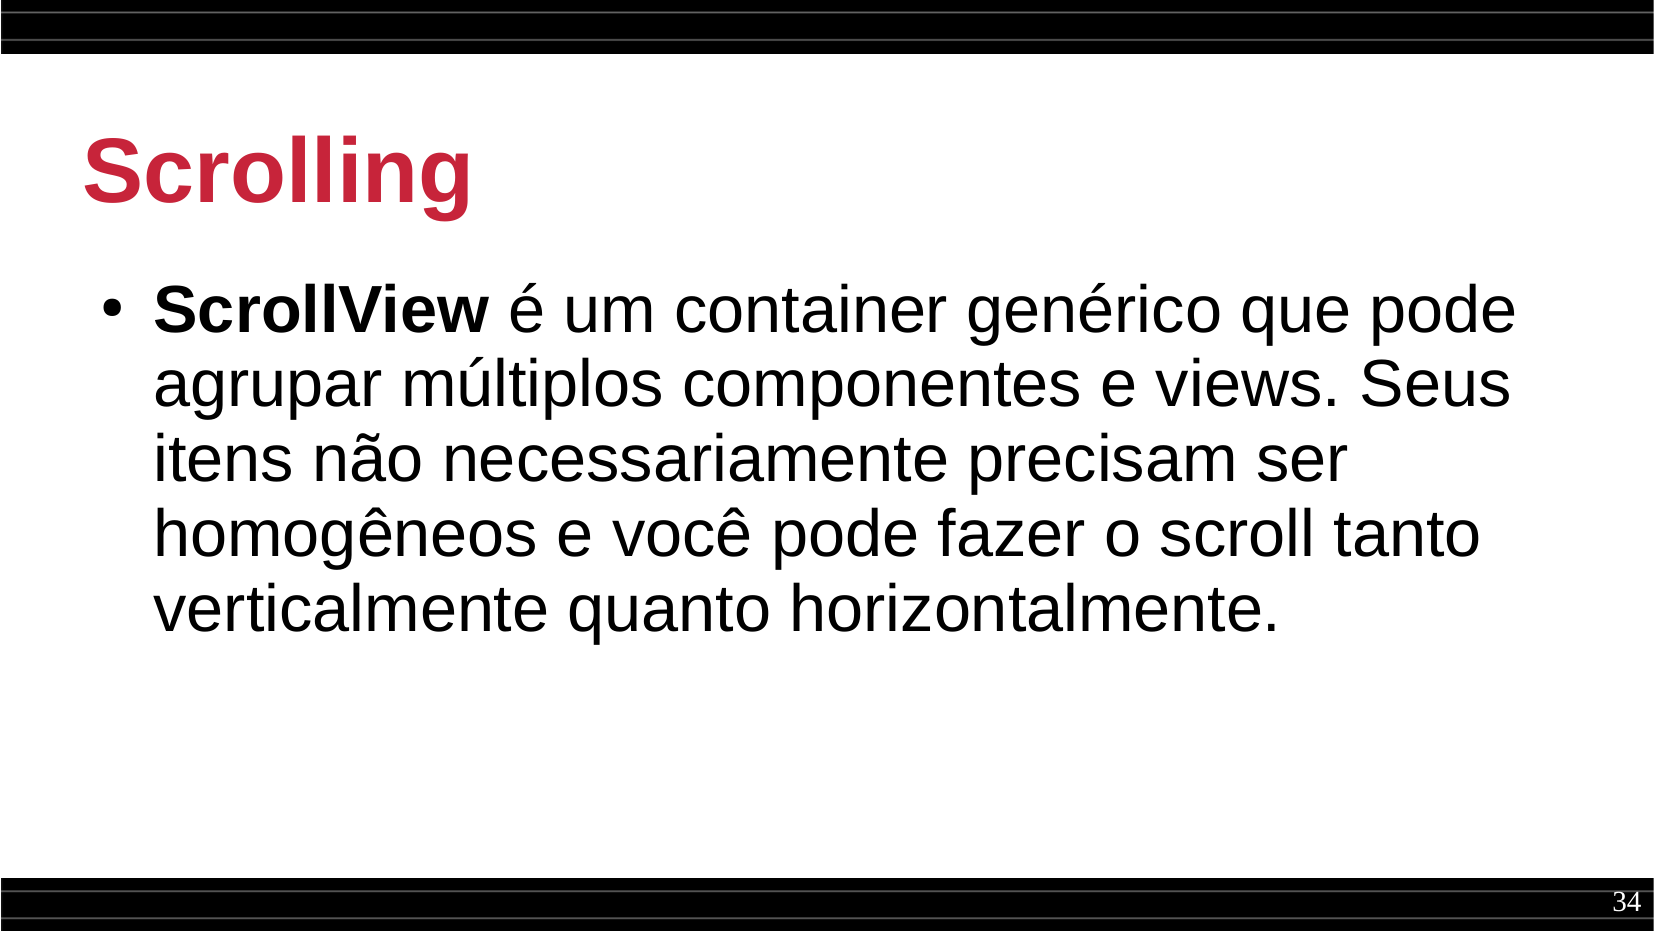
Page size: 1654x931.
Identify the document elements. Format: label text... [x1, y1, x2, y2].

picture [1, 0, 1654, 54]
picture [1, 878, 1654, 931]
title Scrolling [82, 92, 1571, 249]
list ScrollView é um container genérico que pode agrupar múltiplos componentes e views. Seus itens não necessariamente precisam ser homogêneos e você pode fazer o scroll tanto verticalmente quanto horizontalmente. [82, 271, 1571, 758]
